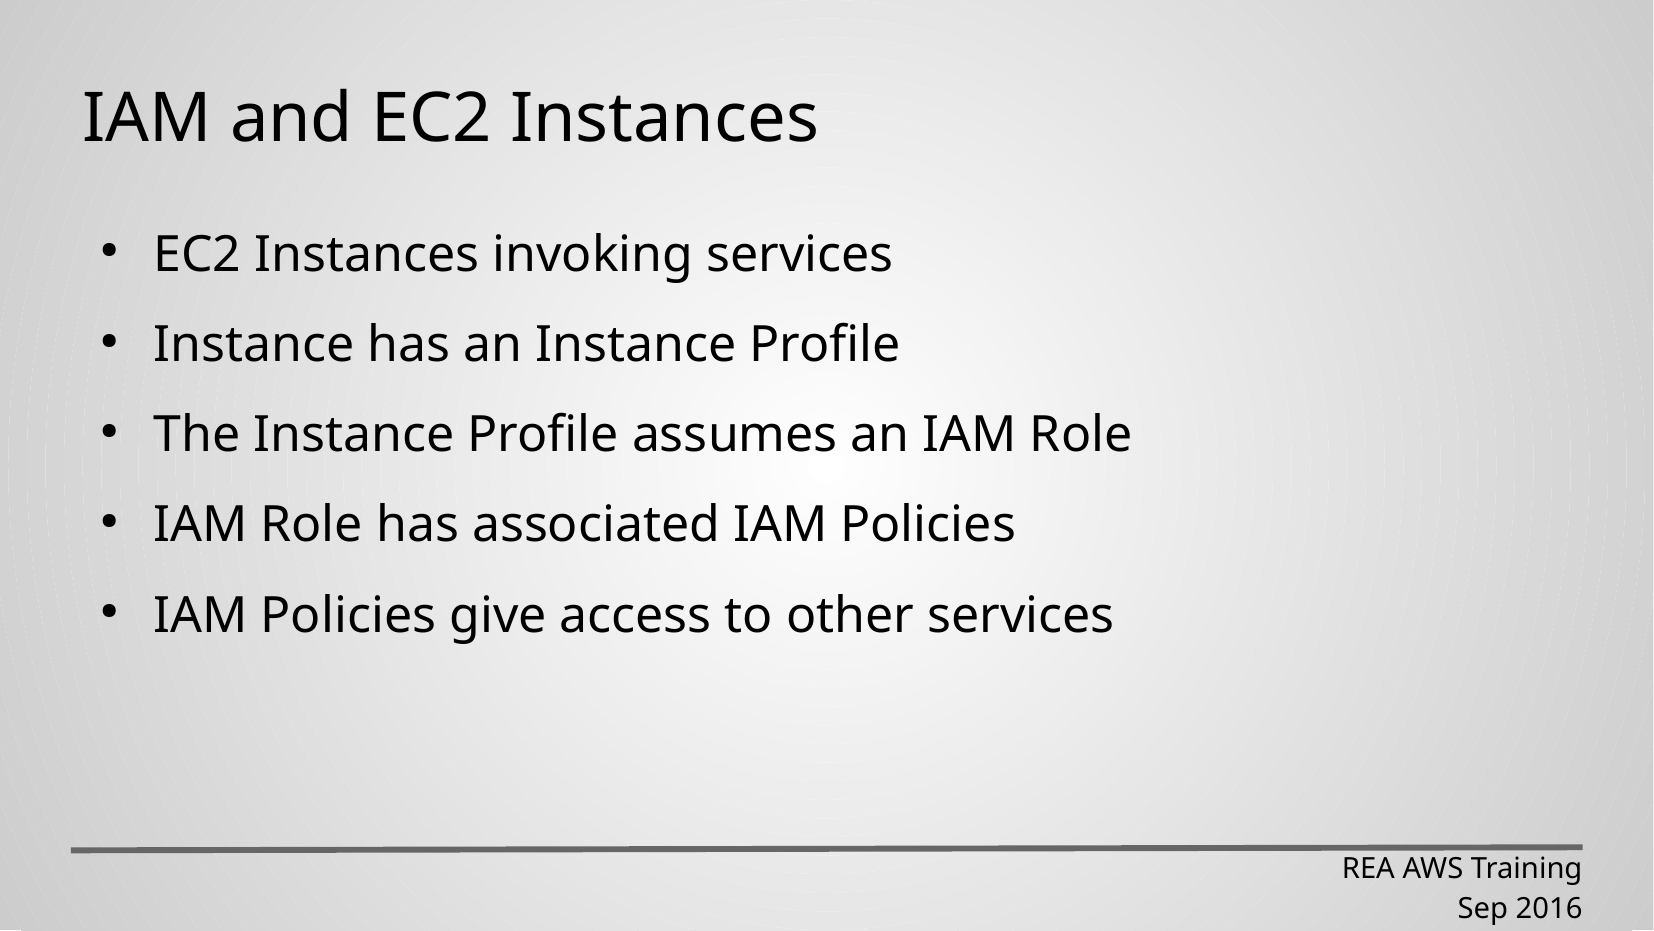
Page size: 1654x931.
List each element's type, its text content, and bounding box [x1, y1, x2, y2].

list EC2 Instances invoking services Instance has an Instance Profile The Instance Profile assumes an IAM Role IAM Role has associated IAM Policies IAM Policies give access to other services [82, 217, 1571, 827]
title IAM and EC2 Instances [82, 36, 1571, 193]
